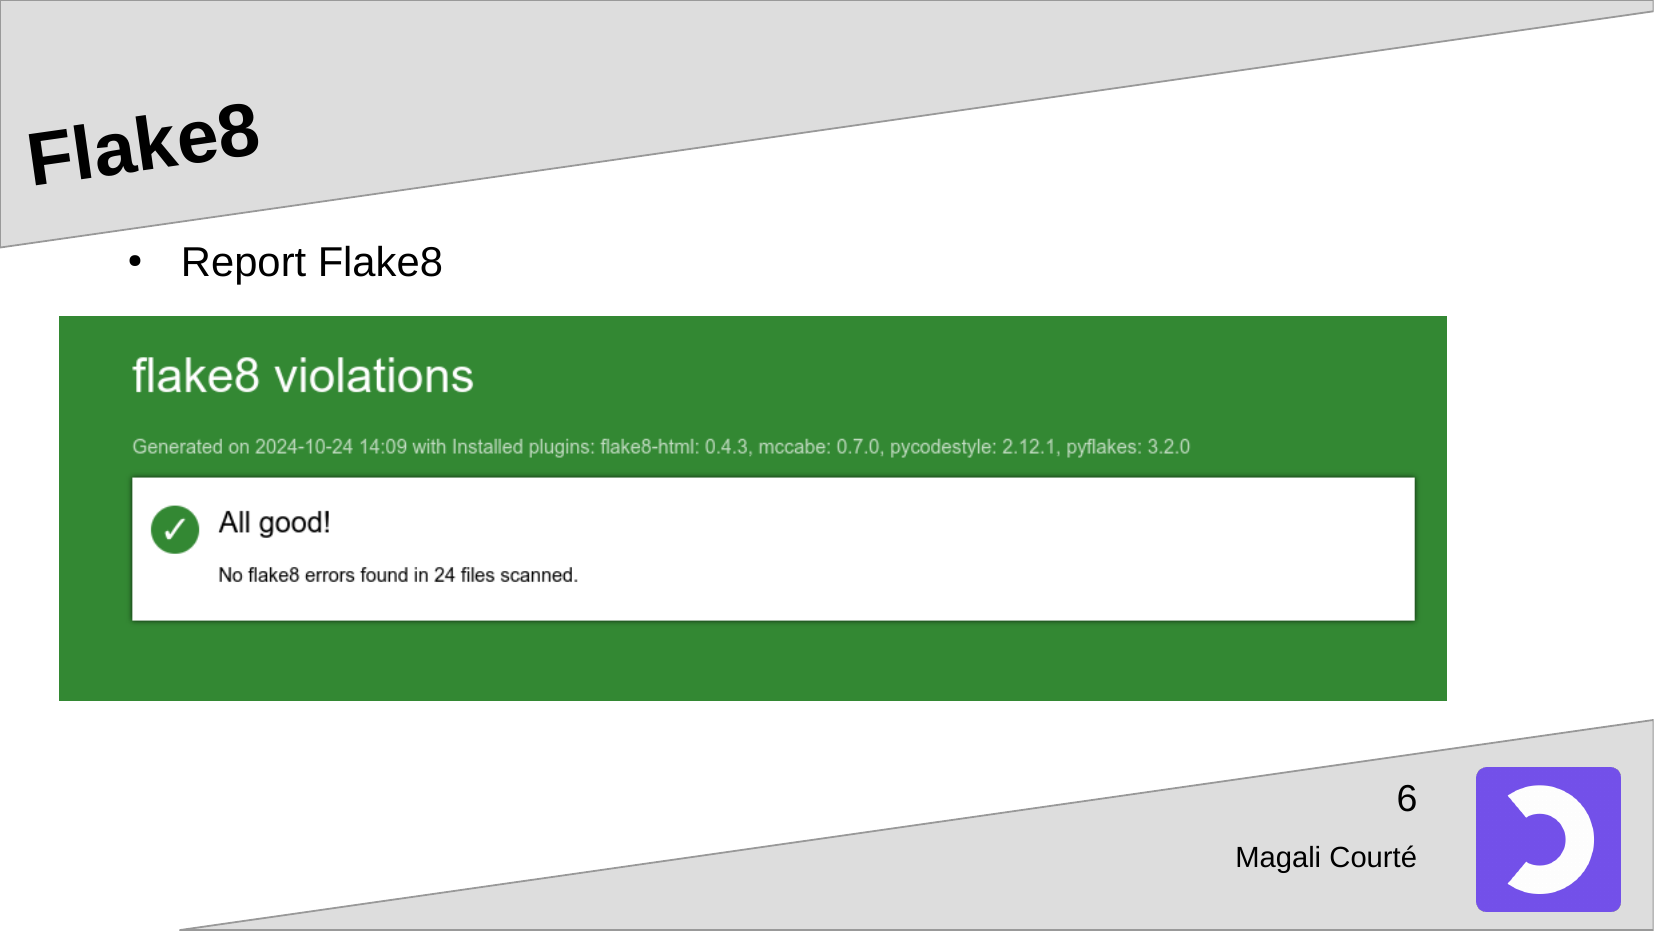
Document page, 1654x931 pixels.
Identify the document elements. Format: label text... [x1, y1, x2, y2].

title Flake8 [16, 0, 1501, 239]
list Report Flake8 [109, 110, 1565, 650]
picture [1476, 767, 1621, 912]
picture [59, 316, 1447, 702]
